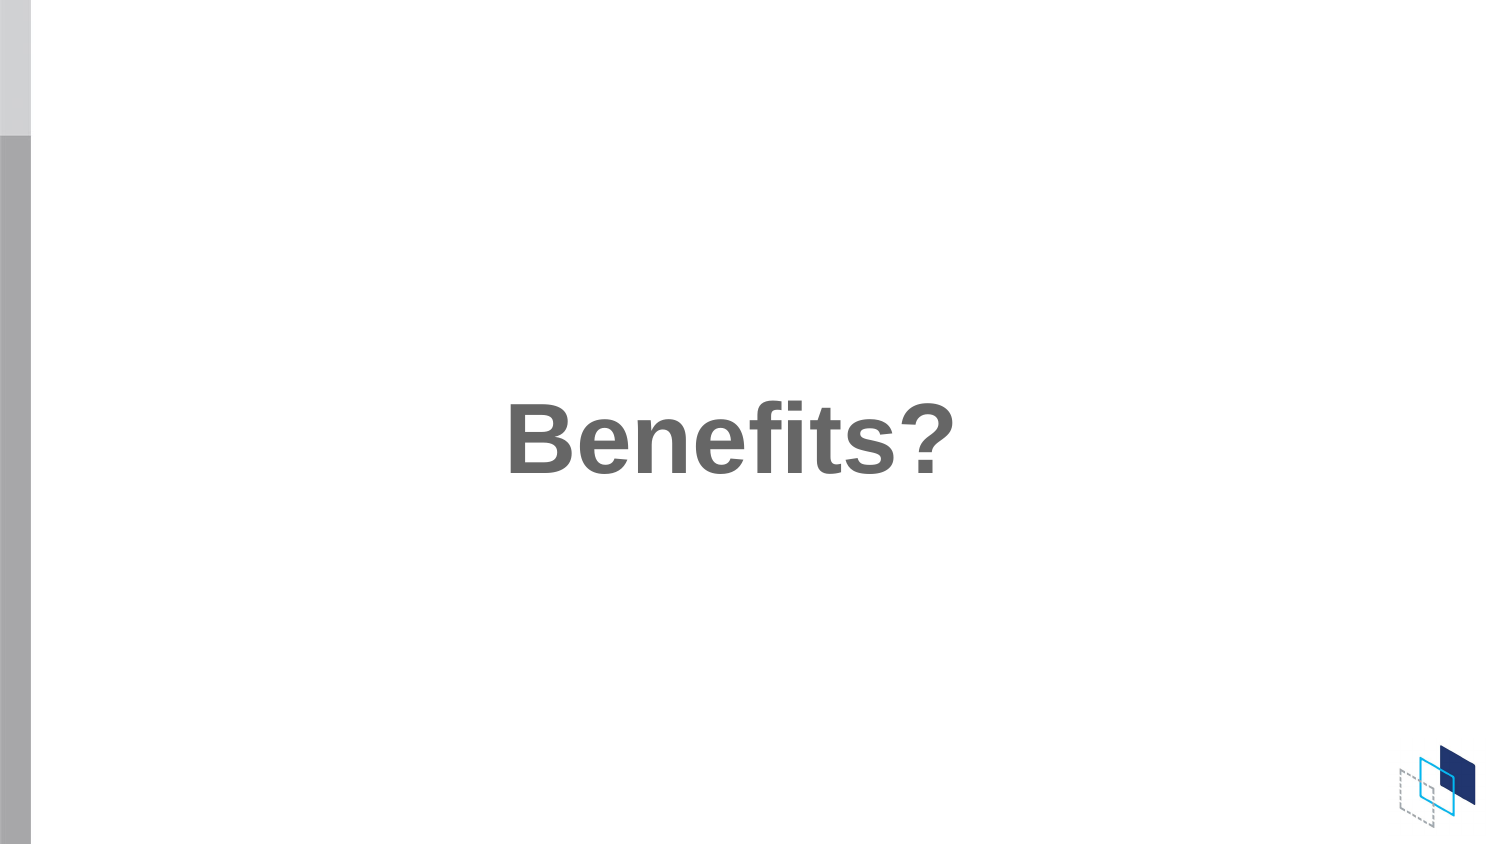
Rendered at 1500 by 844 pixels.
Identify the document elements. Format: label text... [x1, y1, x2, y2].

picture [0, 0, 37, 844]
picture [1388, 738, 1486, 836]
list Benefits? [75, 127, 1389, 739]
